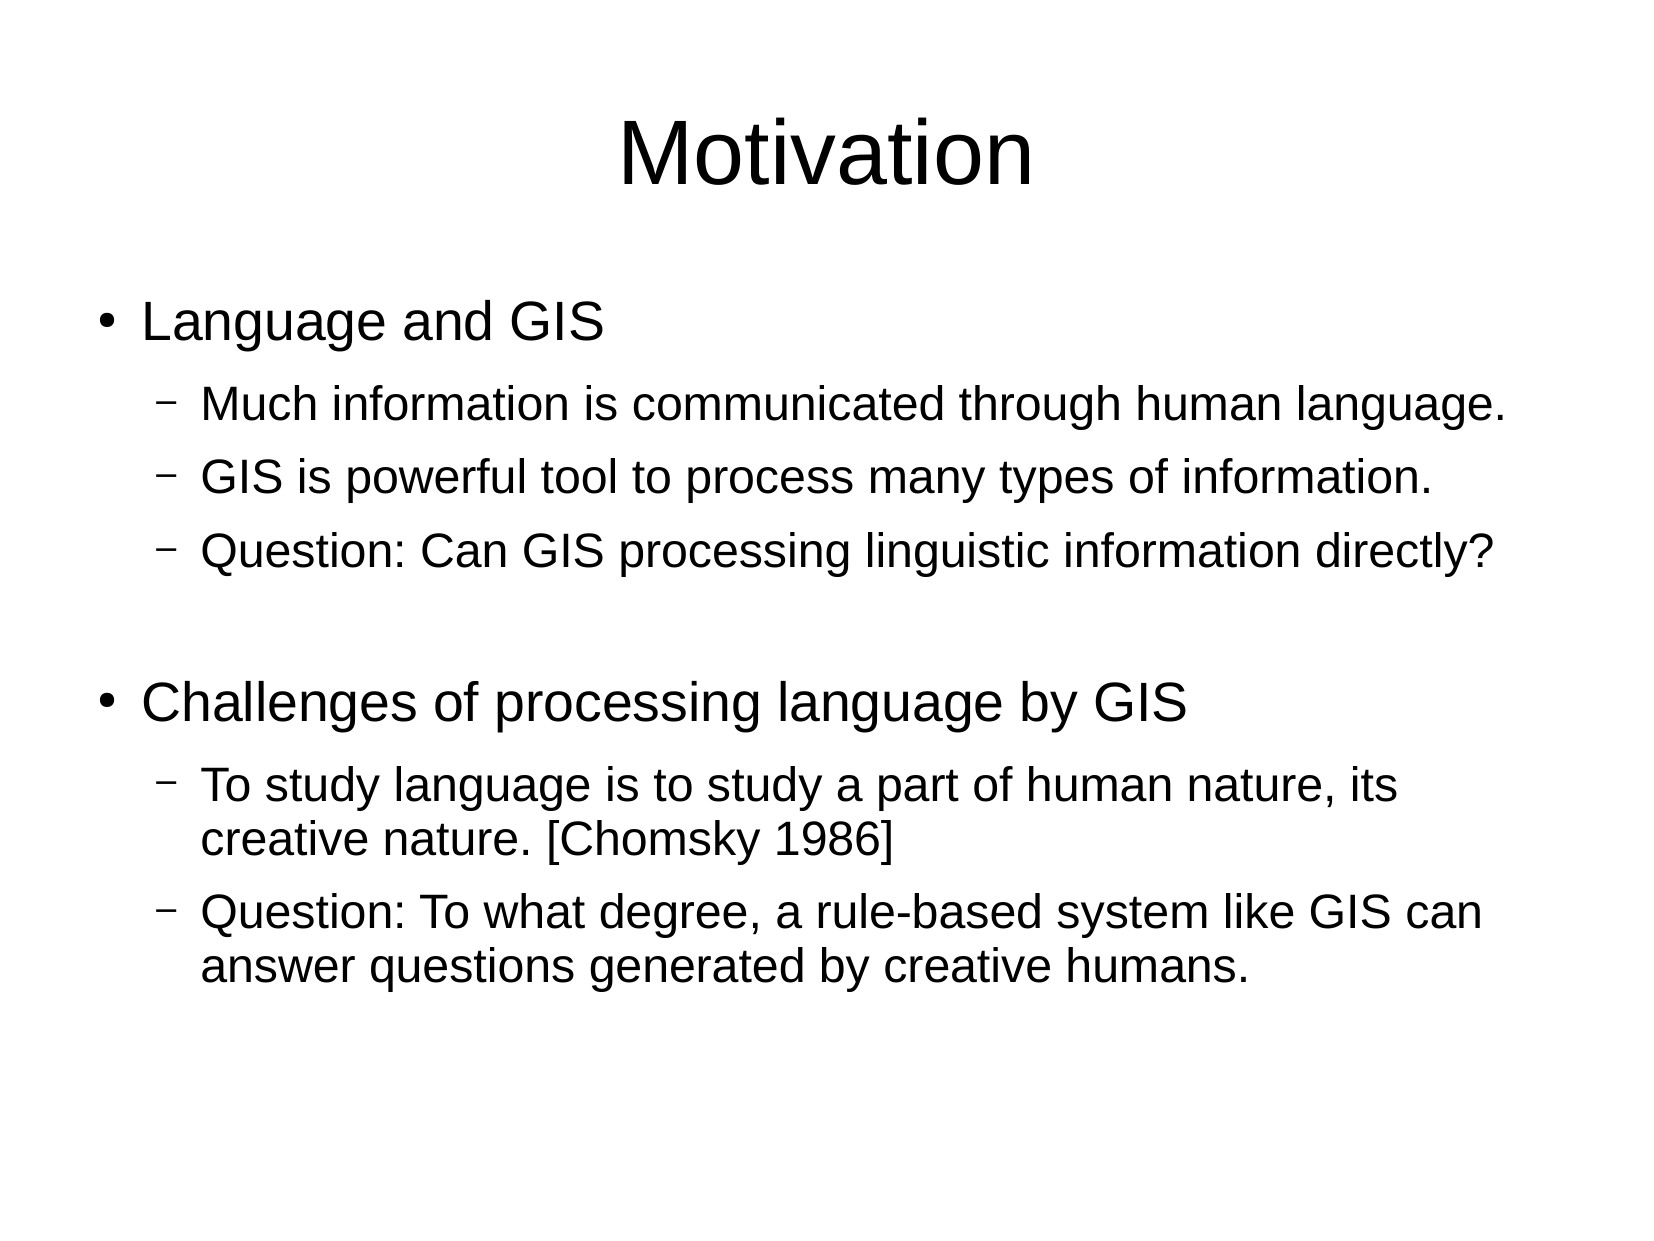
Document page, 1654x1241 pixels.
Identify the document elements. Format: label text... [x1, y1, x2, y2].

list Language and GIS Much information is communicated through human language. GIS is powerful tool to process many types of information. Question: Can GIS processing linguistic information directly? Challenges of processing language by GIS To study language is to study a part of human nature, its creative nature. [Chomsky 1986] Question: To what degree, a rule-based system like GIS can answer questions generated by creative humans. [82, 290, 1538, 1010]
title Motivation [82, 49, 1571, 257]
